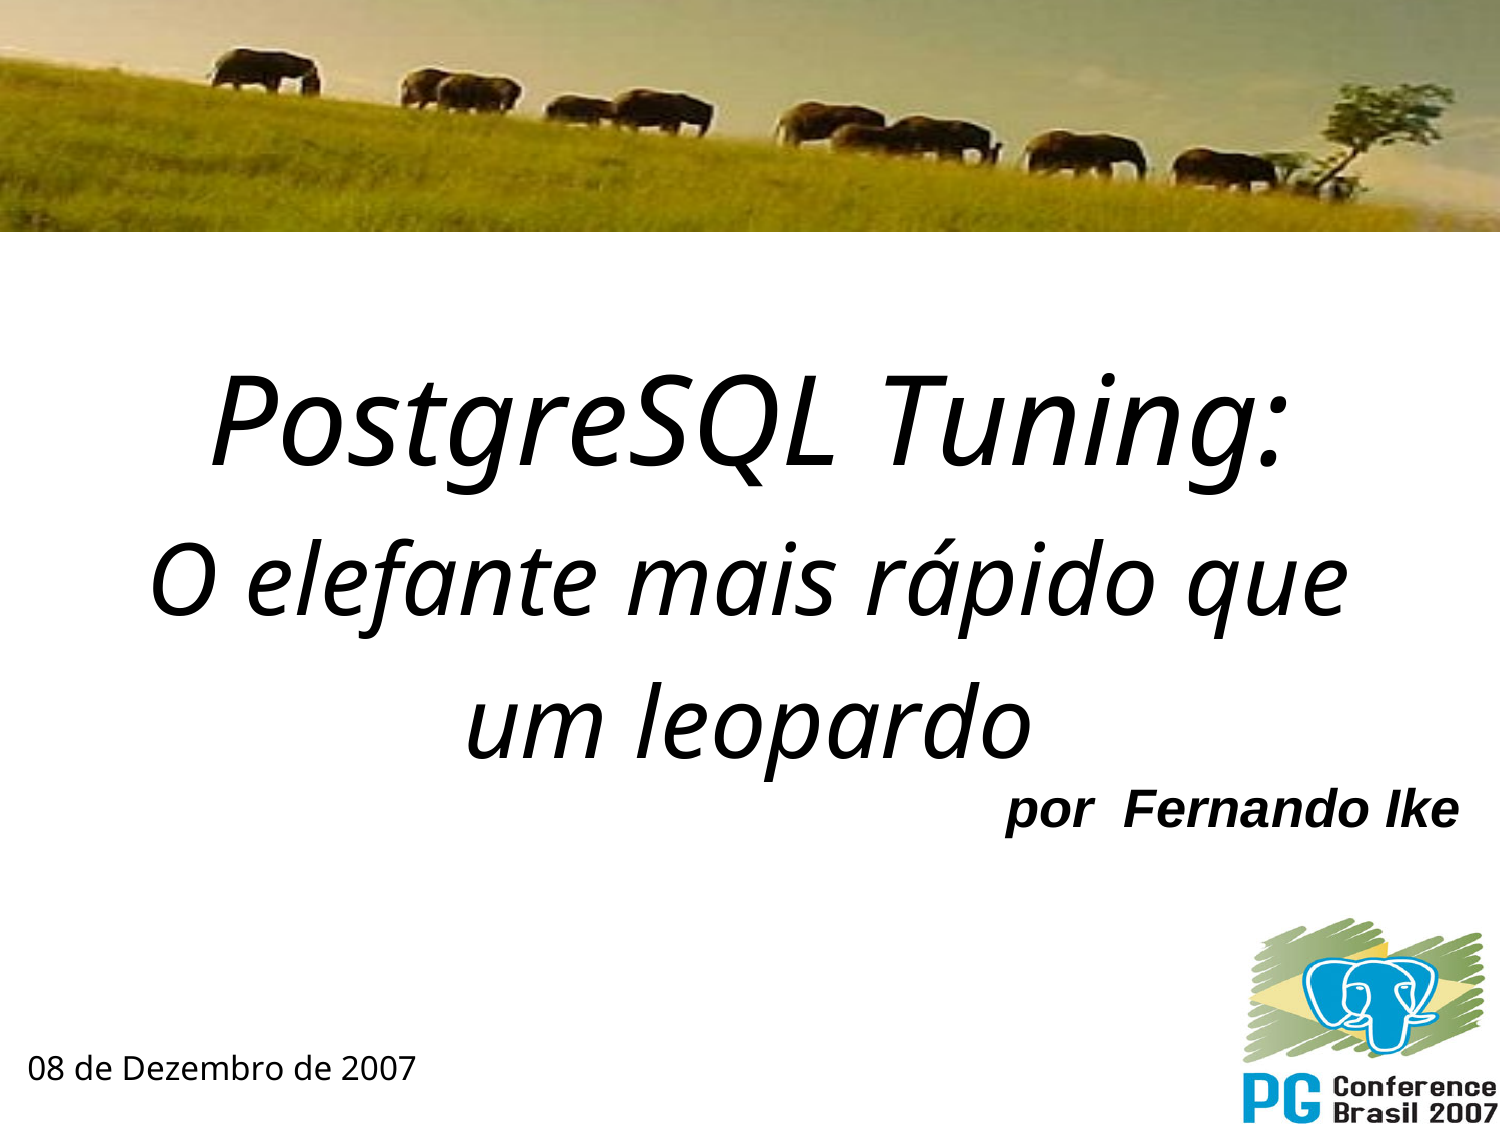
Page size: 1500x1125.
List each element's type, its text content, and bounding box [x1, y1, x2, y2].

text_box por Fernando Ike [29, 767, 1477, 875]
picture [1240, 915, 1500, 1125]
text_box 08 de Dezembro de 2007 [12, 1037, 625, 1095]
picture [0, 0, 1500, 232]
text_box PostgreSQL Tuning: O elefante mais rápido que um leopardo [81, 315, 1418, 798]
